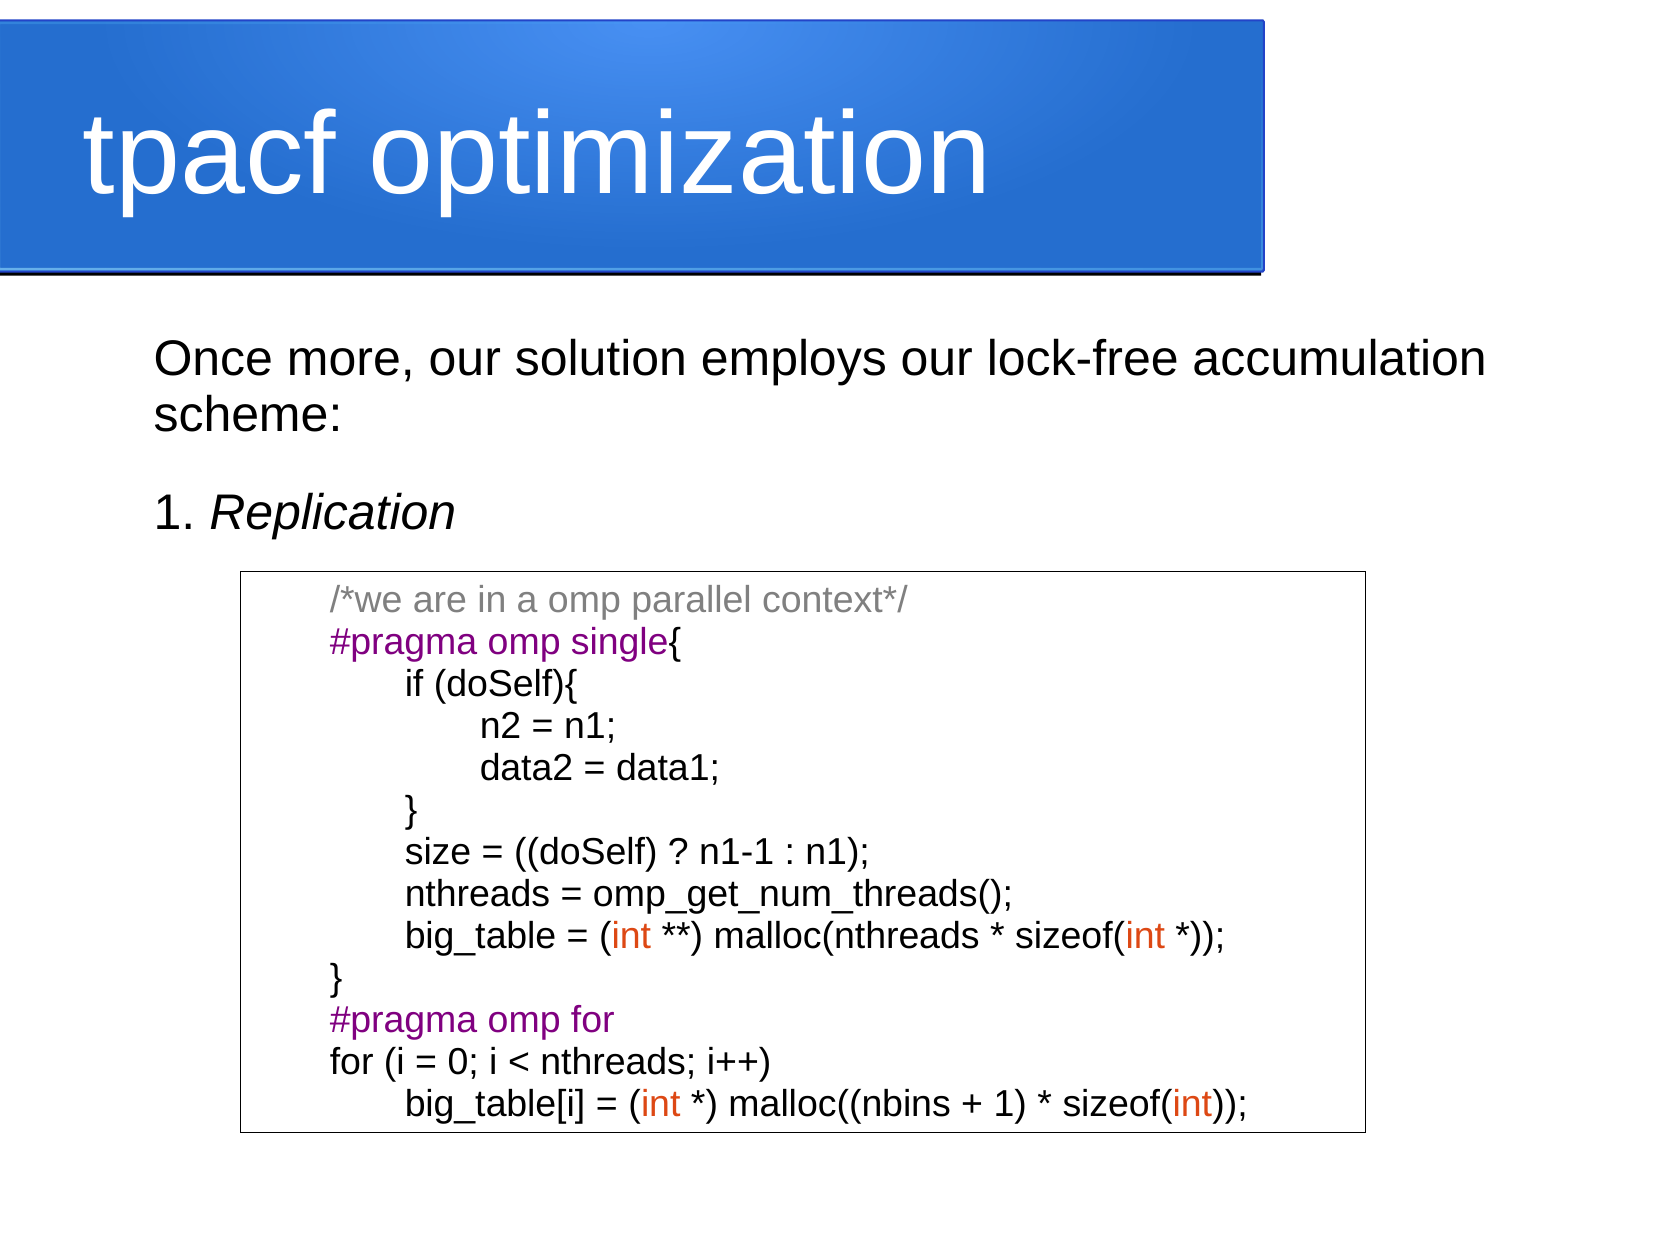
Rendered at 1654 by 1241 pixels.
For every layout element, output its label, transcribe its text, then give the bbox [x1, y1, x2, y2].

title tpacf optimization [82, 49, 1250, 257]
list Once more, our solution employs our lock-free accumulation scheme: 1. Replication [82, 330, 1538, 1050]
text_box /*we are in a omp parallel context*/ #pragma omp single{ if (doSelf){ n2 = n1; data2 = data1; } size = ((doSelf) ? n1-1 : n1); nthreads = omp_get_num_threads(); big_table = (int **) malloc(nthreads * sizeof(int *)); } #pragma omp for for (i = 0; i < nthreads; i++) big_table[i] = (int *) malloc((nbins + 1) * sizeof(int)); [240, 571, 1366, 1133]
